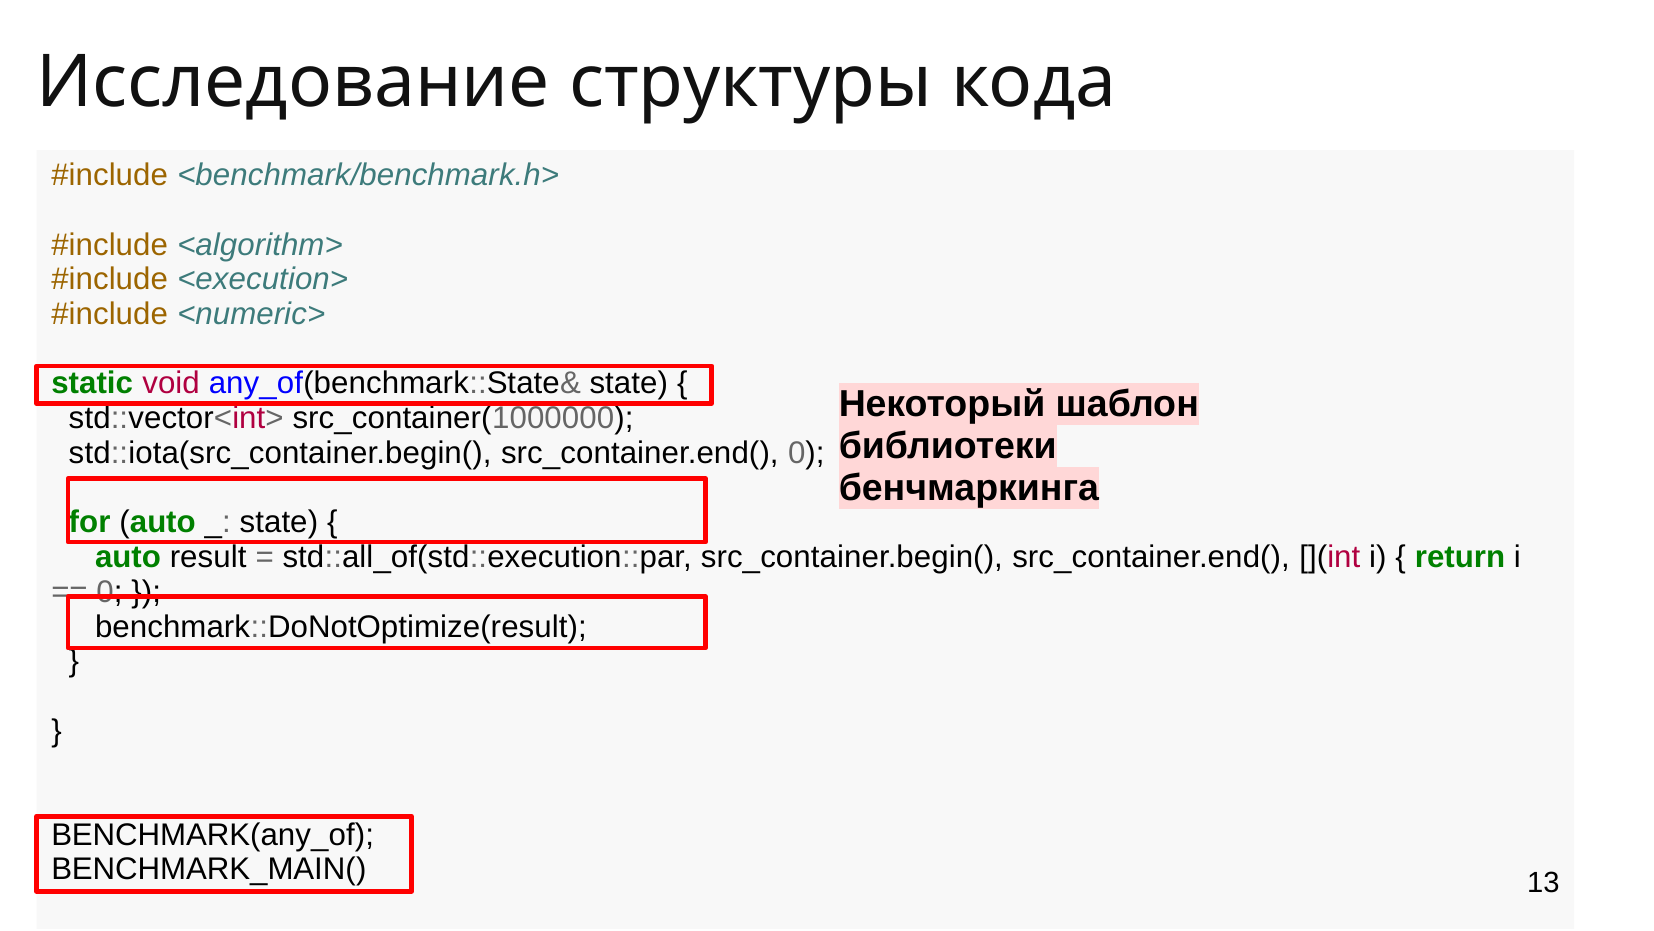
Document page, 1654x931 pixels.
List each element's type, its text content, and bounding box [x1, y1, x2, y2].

text_box #include <benchmark/benchmark.h> #include <algorithm> #include <execution> #include <numeric> static void any_of(benchmark::State& state) { std::vector<int> src_container(1000000); std::iota(src_container.begin(), src_container.end(), 0); for (auto _: state) { auto result = std::all_of(std::execution::par, src_container.begin(), src_container.end(), [](int i) { return i == 0; }); benchmark::DoNotOptimize(result); } } BENCHMARK(any_of); BENCHMARK_MAIN() [36, 151, 1575, 929]
text_box Некоторый шаблон библиотеки бенчмаркинга [824, 375, 1312, 517]
text_box <number> [1512, 858, 1654, 929]
text_box [36, 365, 712, 404]
text_box [68, 478, 706, 542]
title Исследование структуры кода [36, 5, 1654, 151]
text_box [36, 816, 412, 892]
text_box [68, 596, 706, 648]
